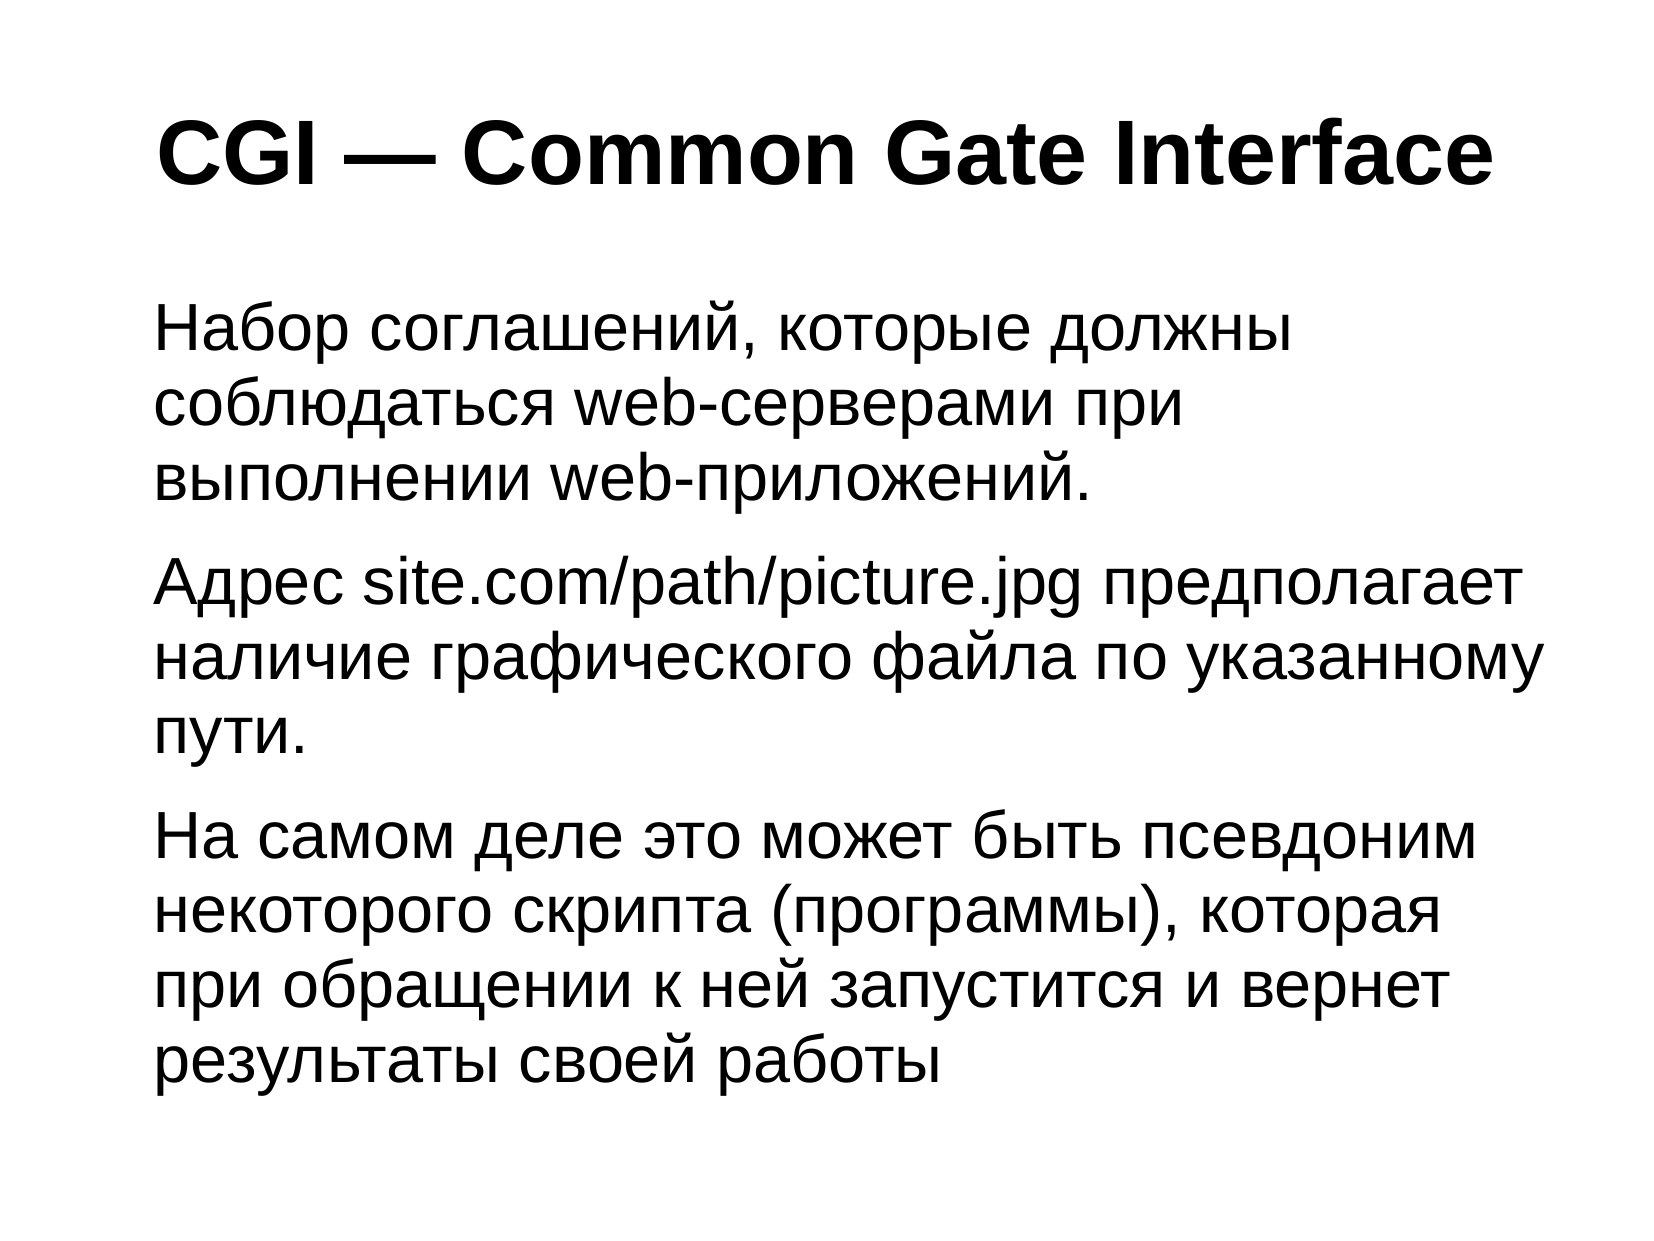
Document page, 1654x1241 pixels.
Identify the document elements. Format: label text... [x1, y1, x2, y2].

title CGI — Common Gate Interface [82, 49, 1571, 257]
list Набор соглашений, которые должны соблюдаться web-серверами при выполнении web-приложений. Адрес site.com/path/picture.jpg предполагает наличие графического файла по указанному пути. На самом деле это может быть псевдоним некоторого скрипта (программы), которая при обращении к ней запустится и вернет результаты своей работы [82, 290, 1571, 1109]
